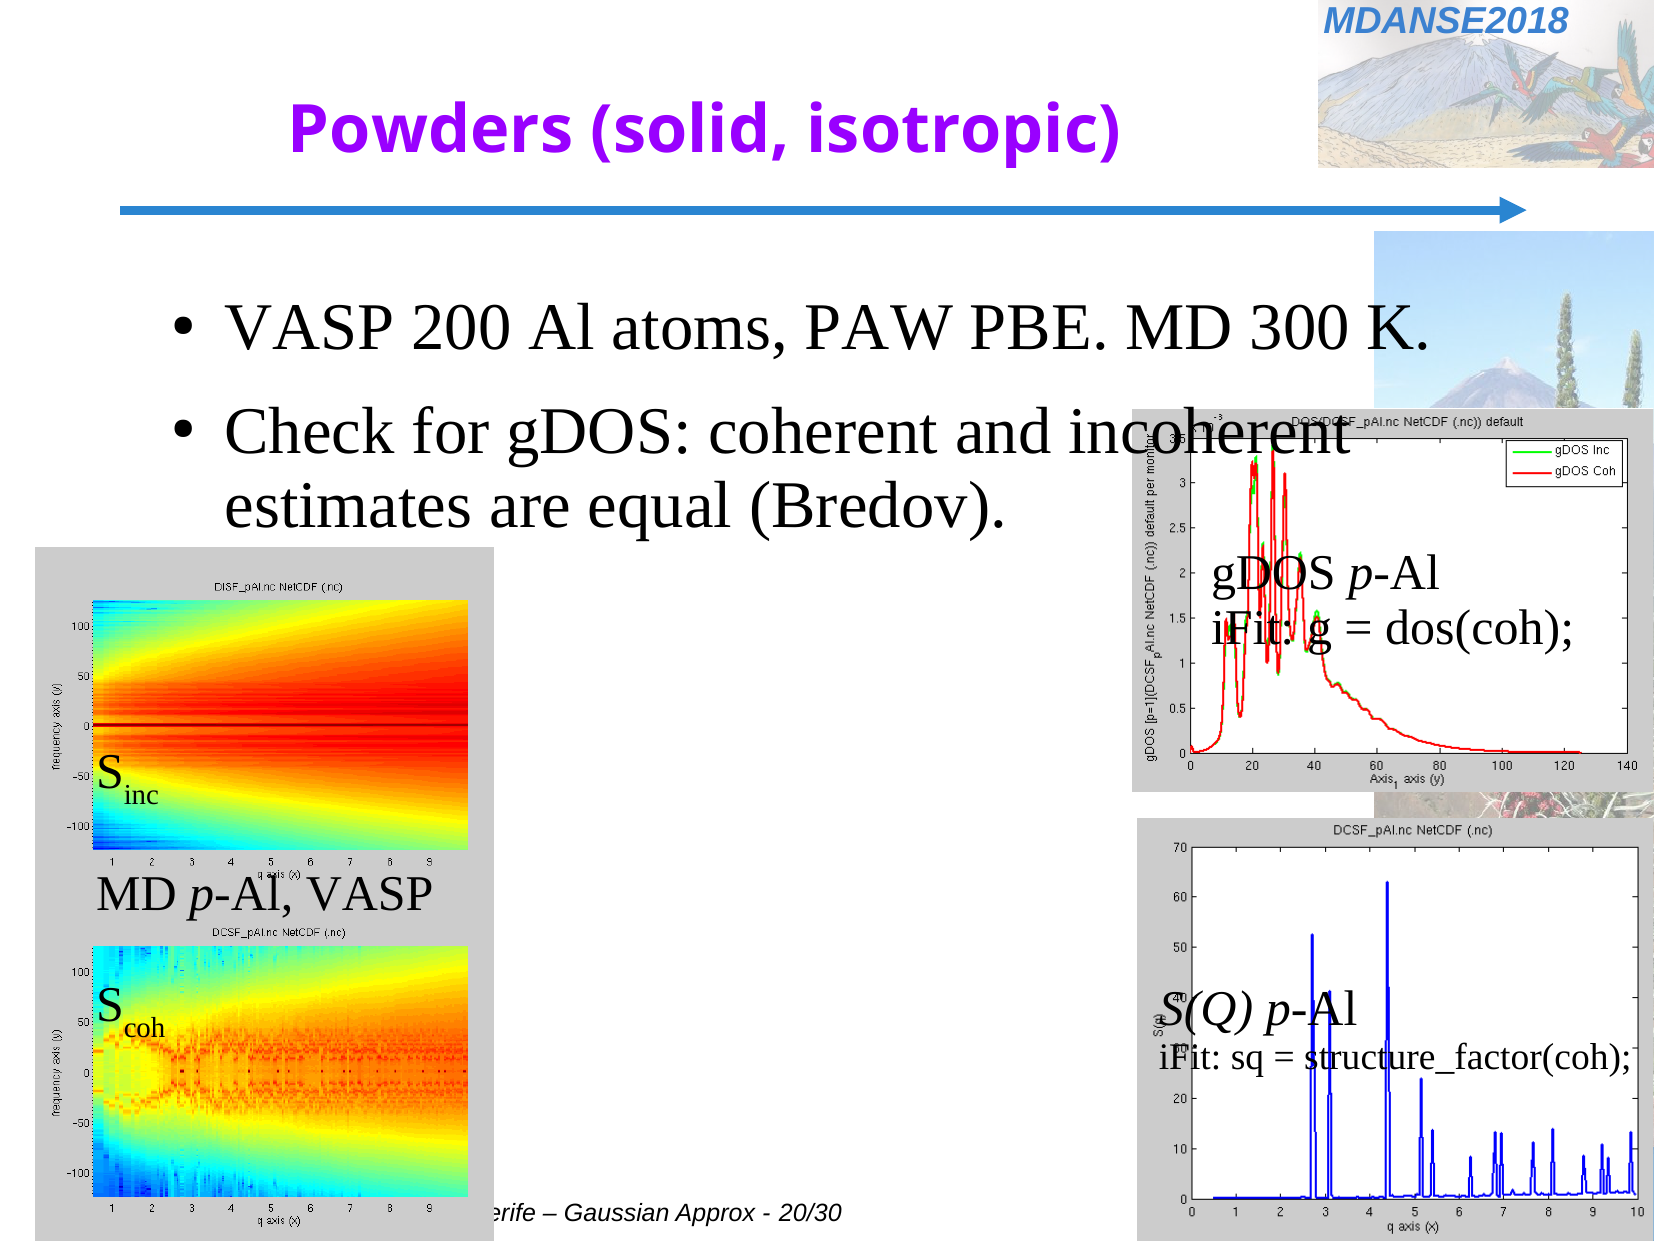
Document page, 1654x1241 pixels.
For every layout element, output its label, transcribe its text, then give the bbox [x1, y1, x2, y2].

list VASP 200 Al atoms, PAW PBE. MD 300 K. Check for gDOS: coherent and incoherent estimates are equal (Bredov). [82, 290, 1571, 1010]
picture [1571, 408, 1654, 792]
picture [1137, 818, 1654, 1241]
title Powders (solid, isotropic) [82, 49, 1328, 203]
picture [35, 547, 494, 1241]
